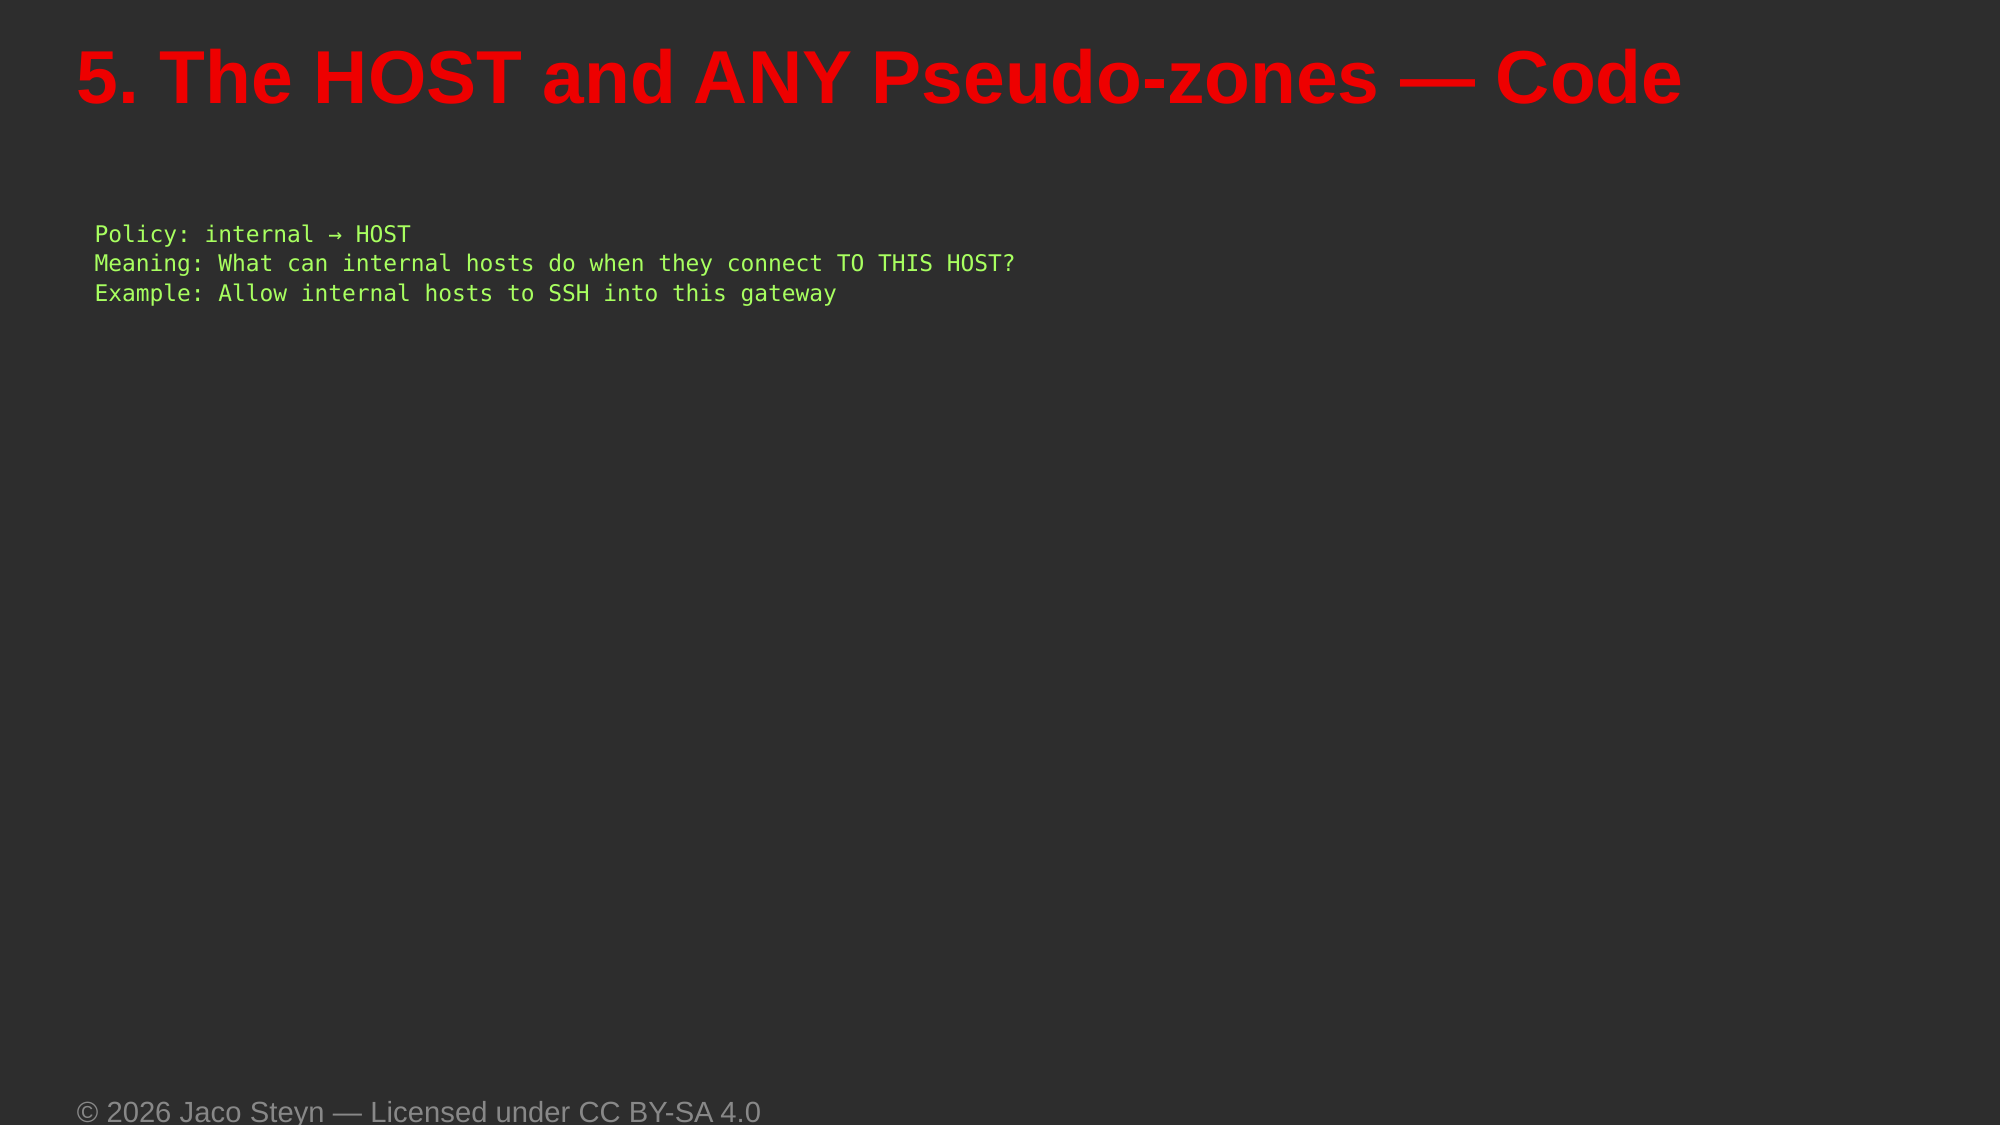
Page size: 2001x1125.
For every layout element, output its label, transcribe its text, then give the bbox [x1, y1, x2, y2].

text_box Policy: internal → HOST Meaning: What can internal hosts do when they connect TO THIS HOST? Example: Allow internal hosts to SSH into this gateway [59, 194, 1942, 1052]
text_box © 2026 Jaco Steyn — Licensed under CC BY-SA 4.0 [59, 1083, 1942, 1120]
text_box 5. The HOST and ANY Pseudo-zones — Code [59, 23, 1942, 178]
